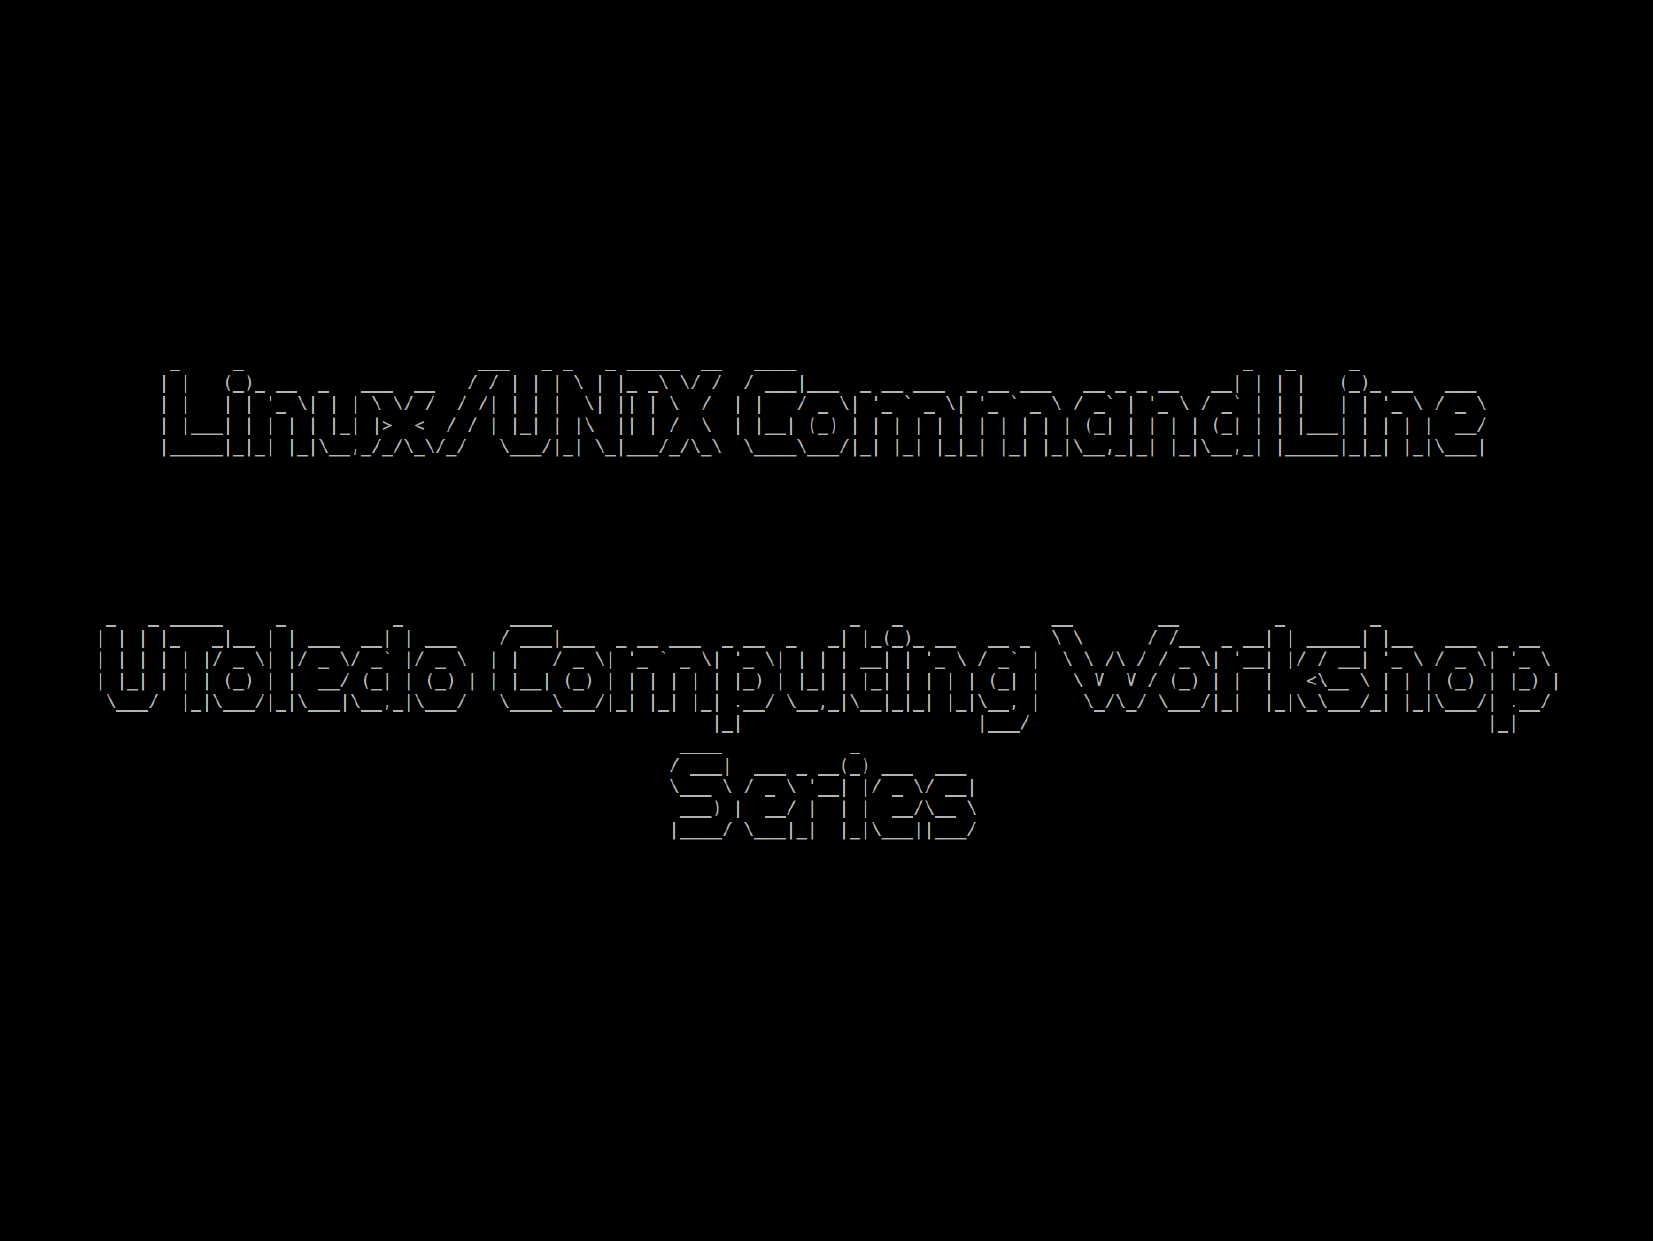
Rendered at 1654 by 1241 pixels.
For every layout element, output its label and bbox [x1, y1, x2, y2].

picture [0, 355, 1653, 856]
